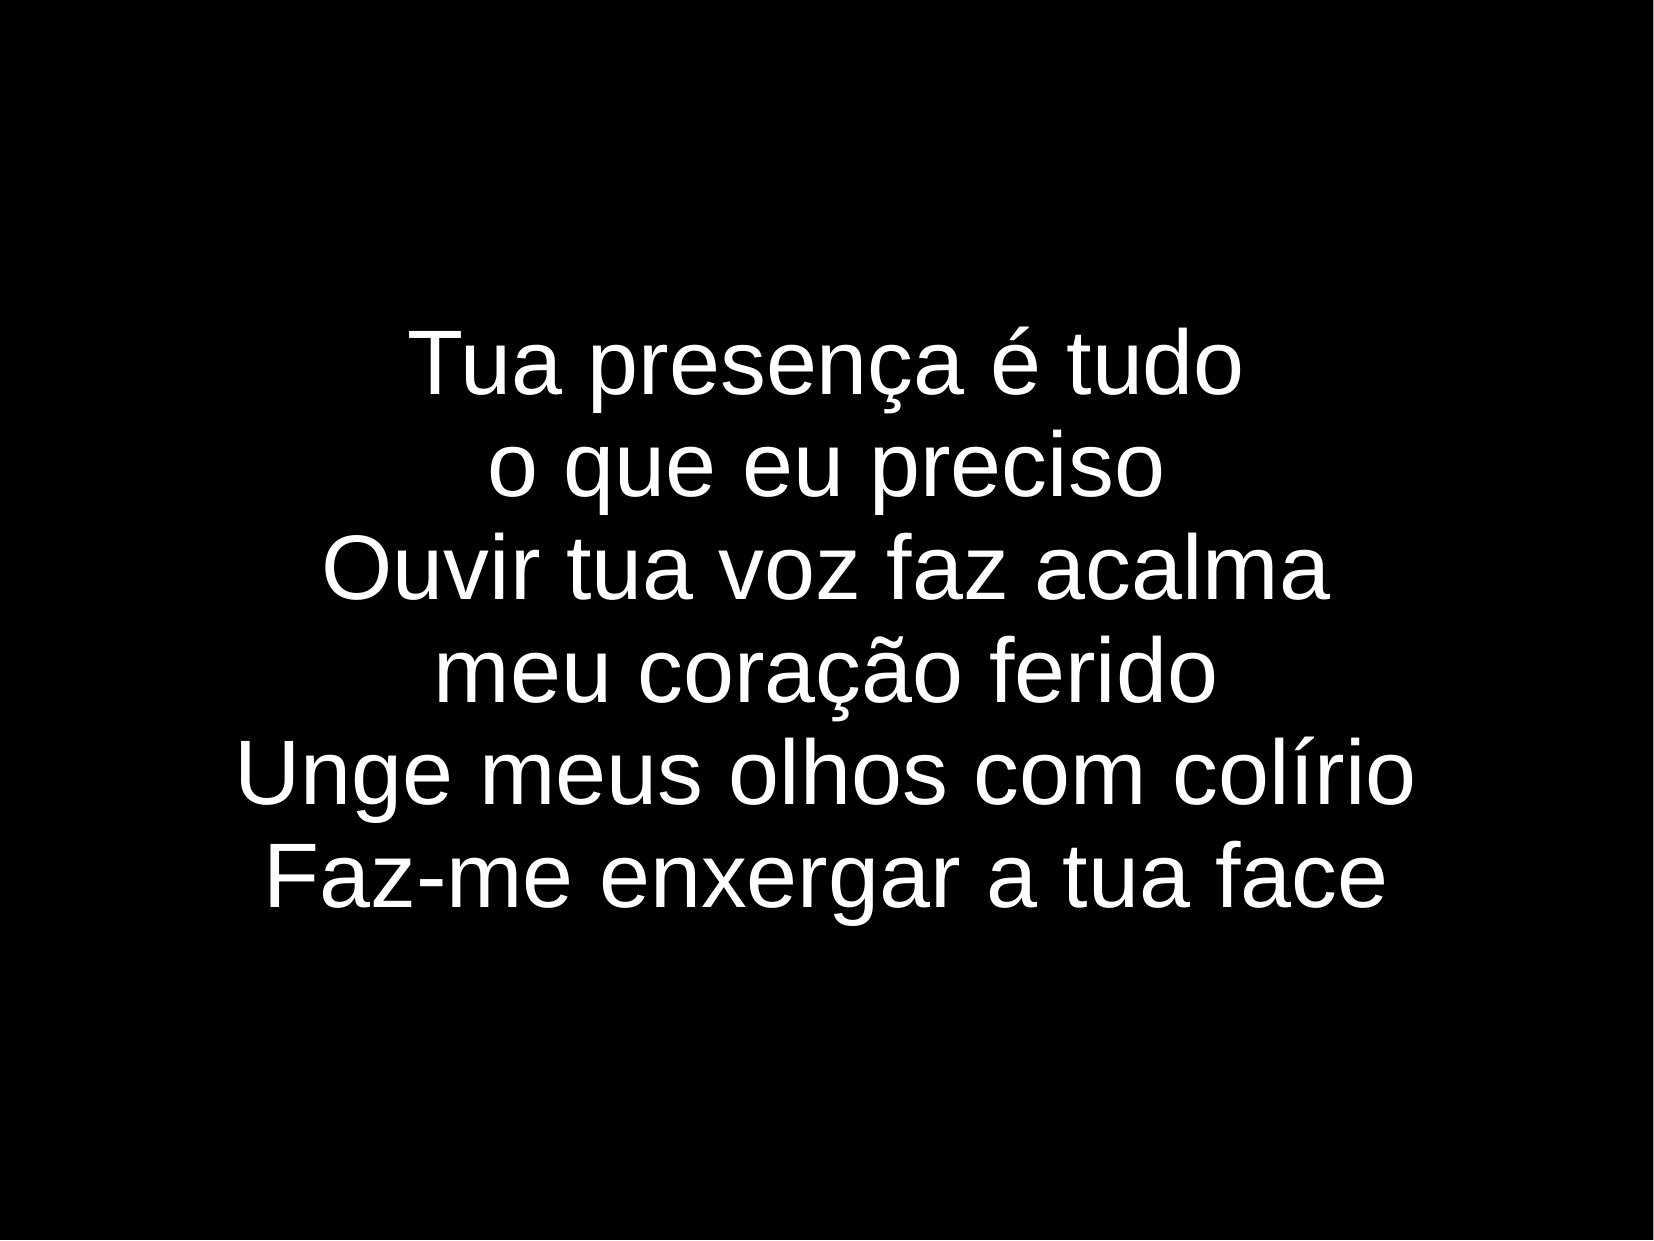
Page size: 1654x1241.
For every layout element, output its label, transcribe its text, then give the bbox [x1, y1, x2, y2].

subtitle Tua presença é tudo o que eu preciso Ouvir tua voz faz acalma meu coração ferido Unge meus olhos com colírio Faz-me enxergar a tua face [59, 35, 1595, 1203]
